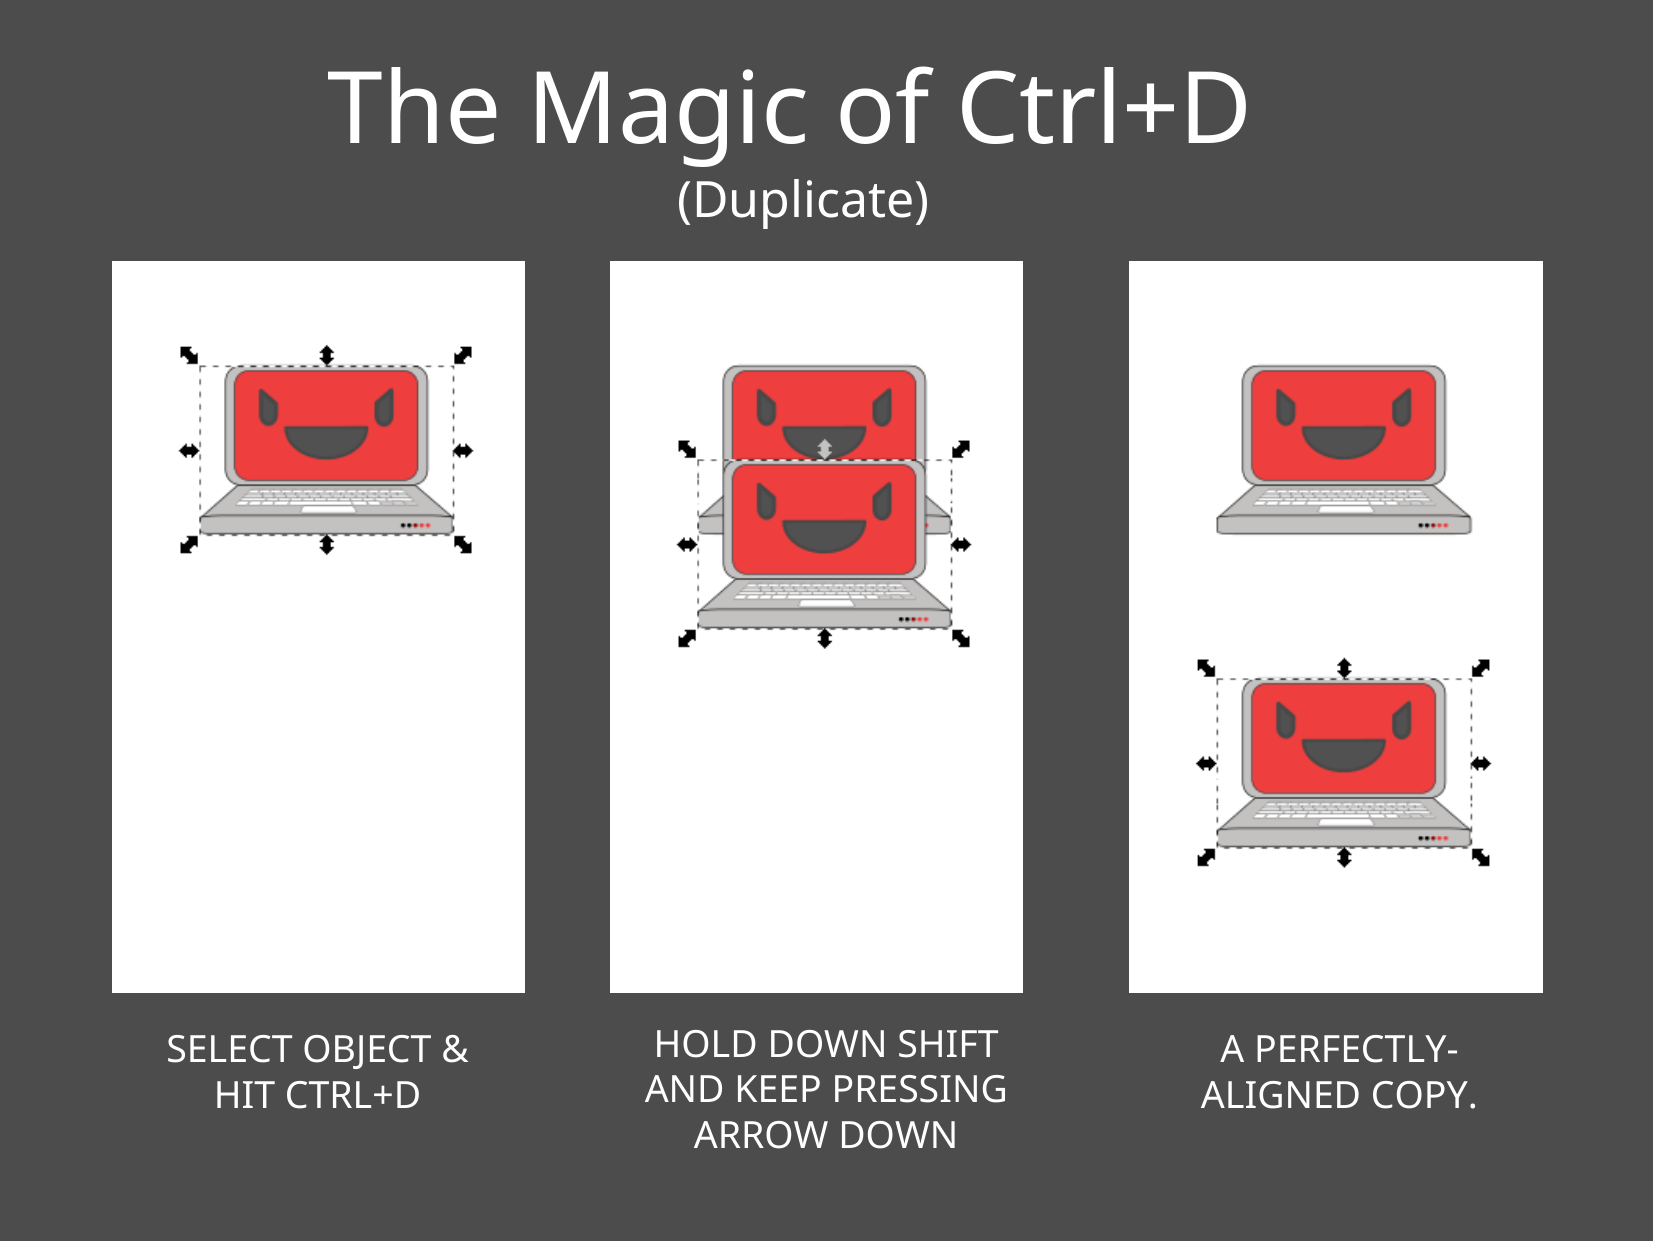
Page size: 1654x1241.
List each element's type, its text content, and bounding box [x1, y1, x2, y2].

title The Magic of Ctrl+D (Duplicate) [53, 6, 1554, 269]
picture [610, 261, 1023, 993]
picture [1129, 261, 1543, 993]
title HOLD DOWN SHIFT AND KEEP PRESSING ARROW DOWN [614, 1004, 1039, 1174]
title A PERFECTLY-ALIGNED COPY. [1151, 1024, 1527, 1119]
picture [112, 261, 525, 993]
title SELECT OBJECT & HIT CTRL+D [130, 1023, 506, 1119]
